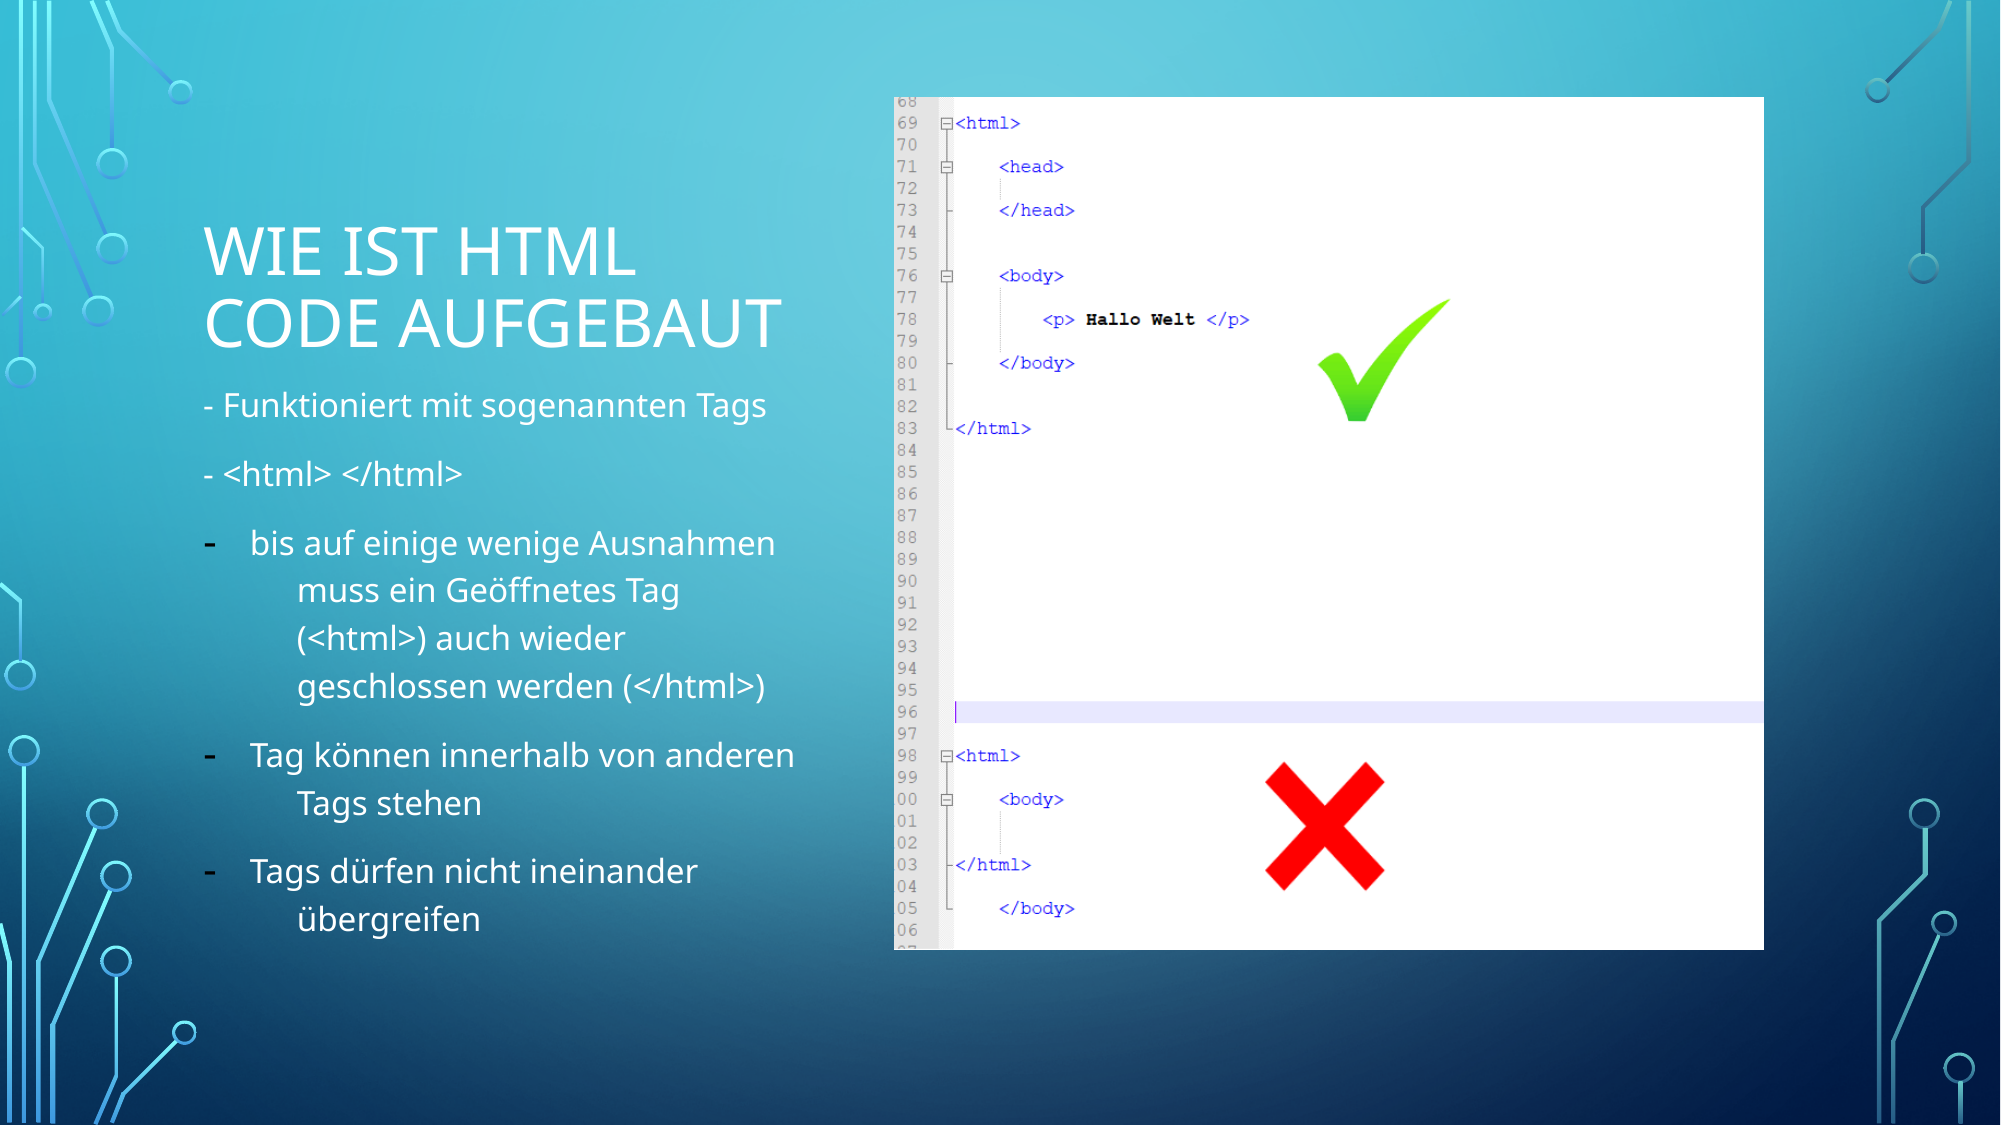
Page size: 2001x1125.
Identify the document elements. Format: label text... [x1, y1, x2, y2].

title Wie ist html code aufgebaut [188, 99, 821, 369]
list - Funktioniert mit sogenannten Tags - <html> </html> bis auf einige wenige Ausnahmen muss ein Geöffnetes Tag (<html>) auch wieder geschlossen werden (</html>) Tag können innerhalb von anderen Tags stehen Tags dürfen nicht ineinander übergreifen [188, 369, 821, 951]
picture [894, 97, 1764, 951]
